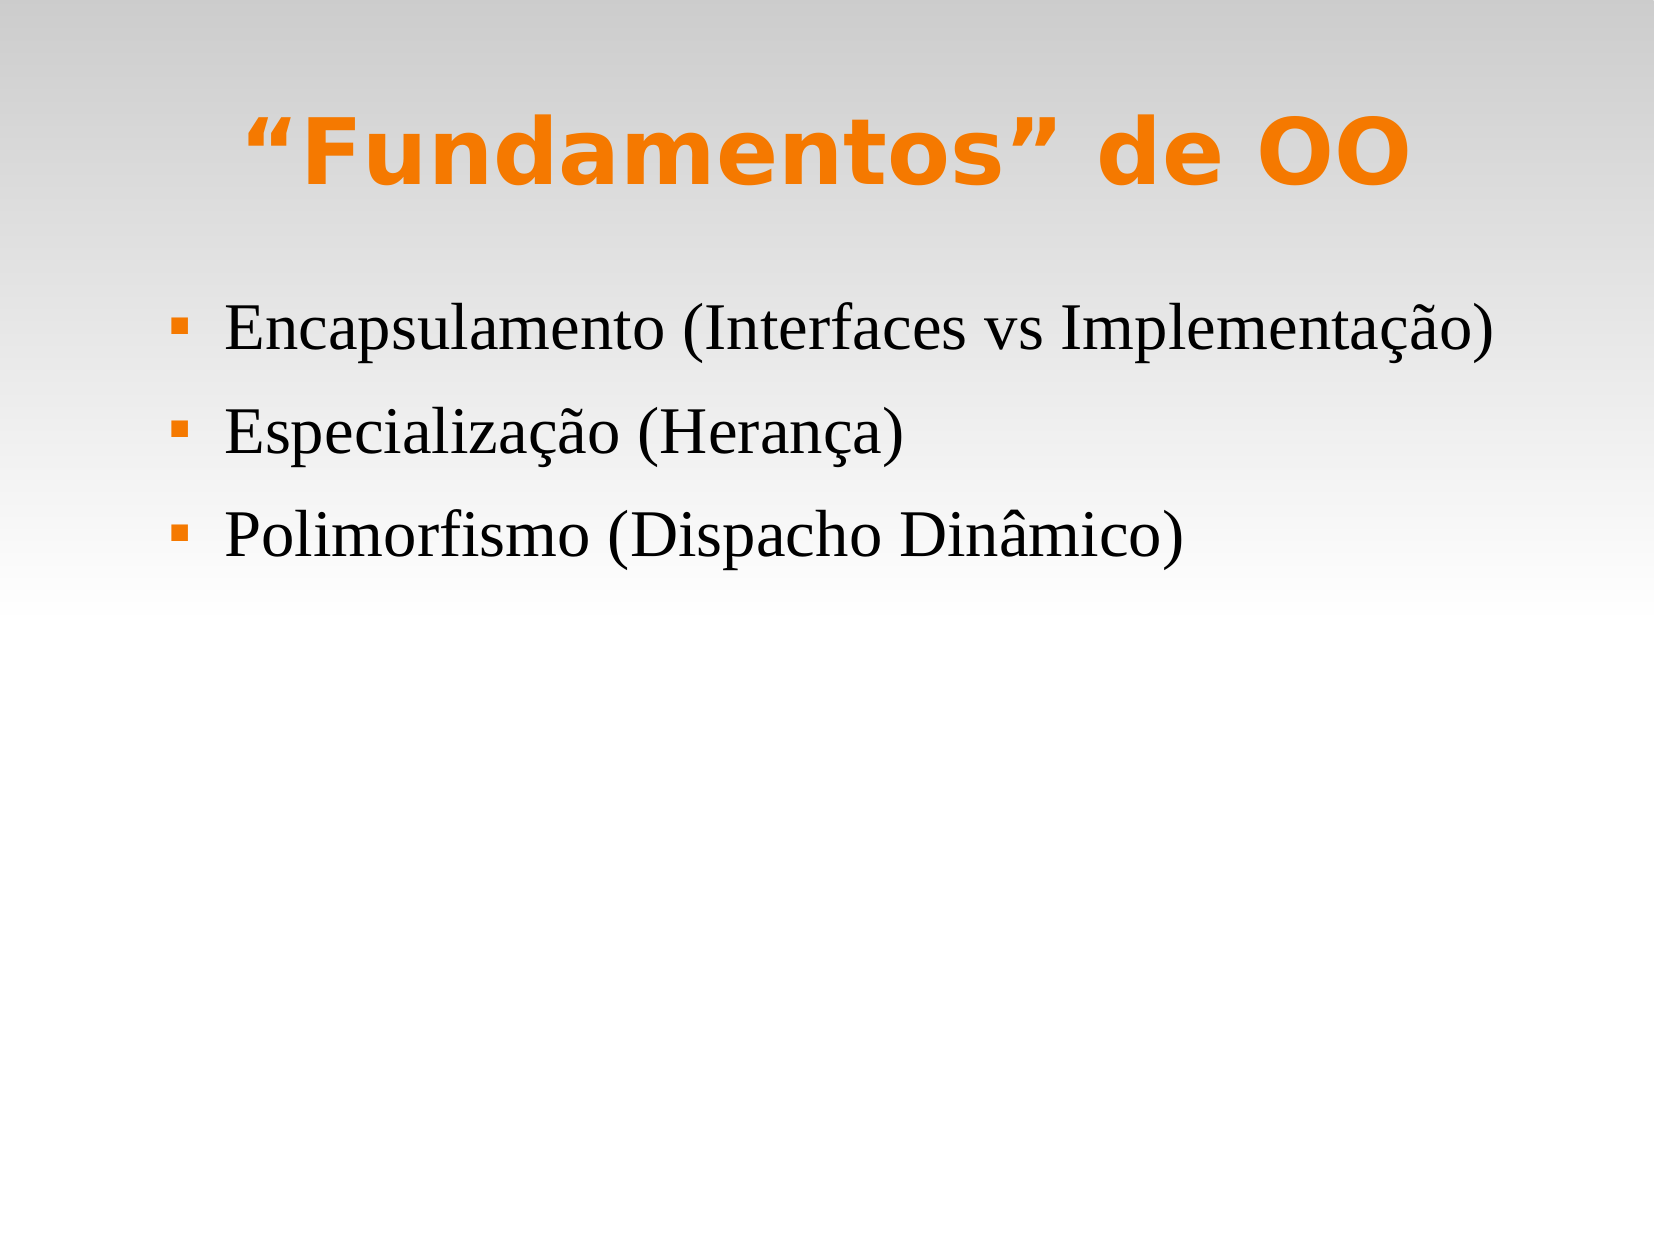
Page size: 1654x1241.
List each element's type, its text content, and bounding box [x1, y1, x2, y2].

list Encapsulamento (Interfaces vs Implementação) Especialização (Herança) Polimorfismo (Dispacho Dinâmico) [82, 290, 1571, 1241]
title “Fundamentos” de OO [82, 49, 1571, 257]
